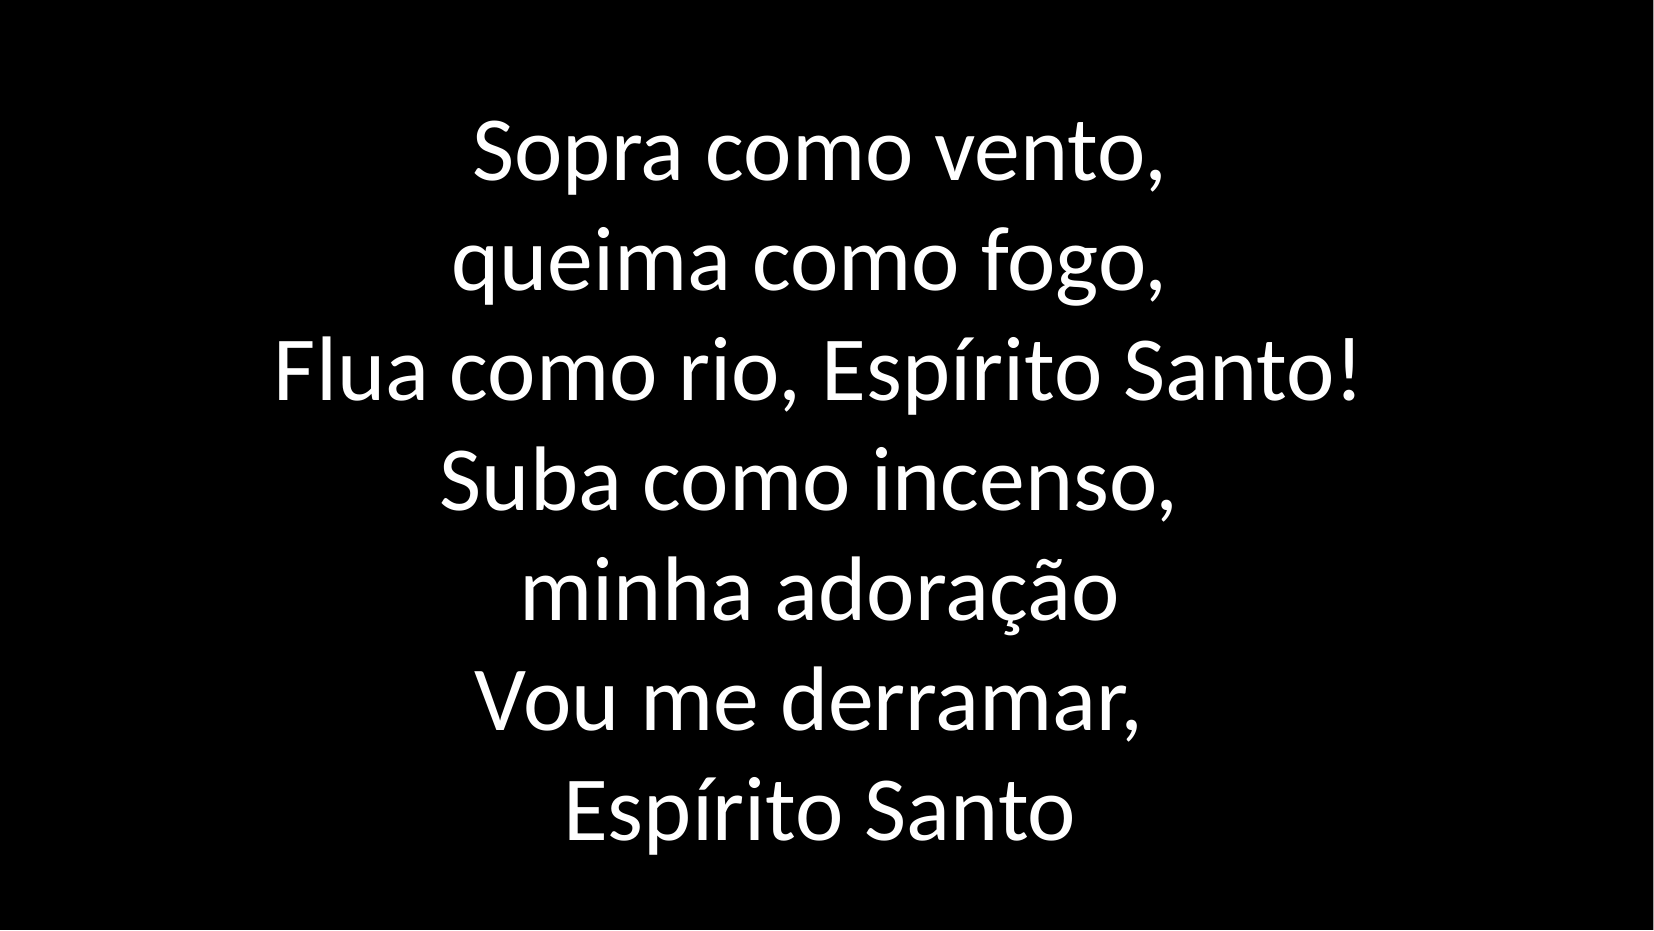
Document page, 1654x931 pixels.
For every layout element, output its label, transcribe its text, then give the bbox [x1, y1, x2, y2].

title Sopra como vento, queima como fogo, Flua como rio, Espírito Santo! Suba como incenso, minha adoração Vou me derramar, Espírito Santo [25, 37, 1615, 911]
